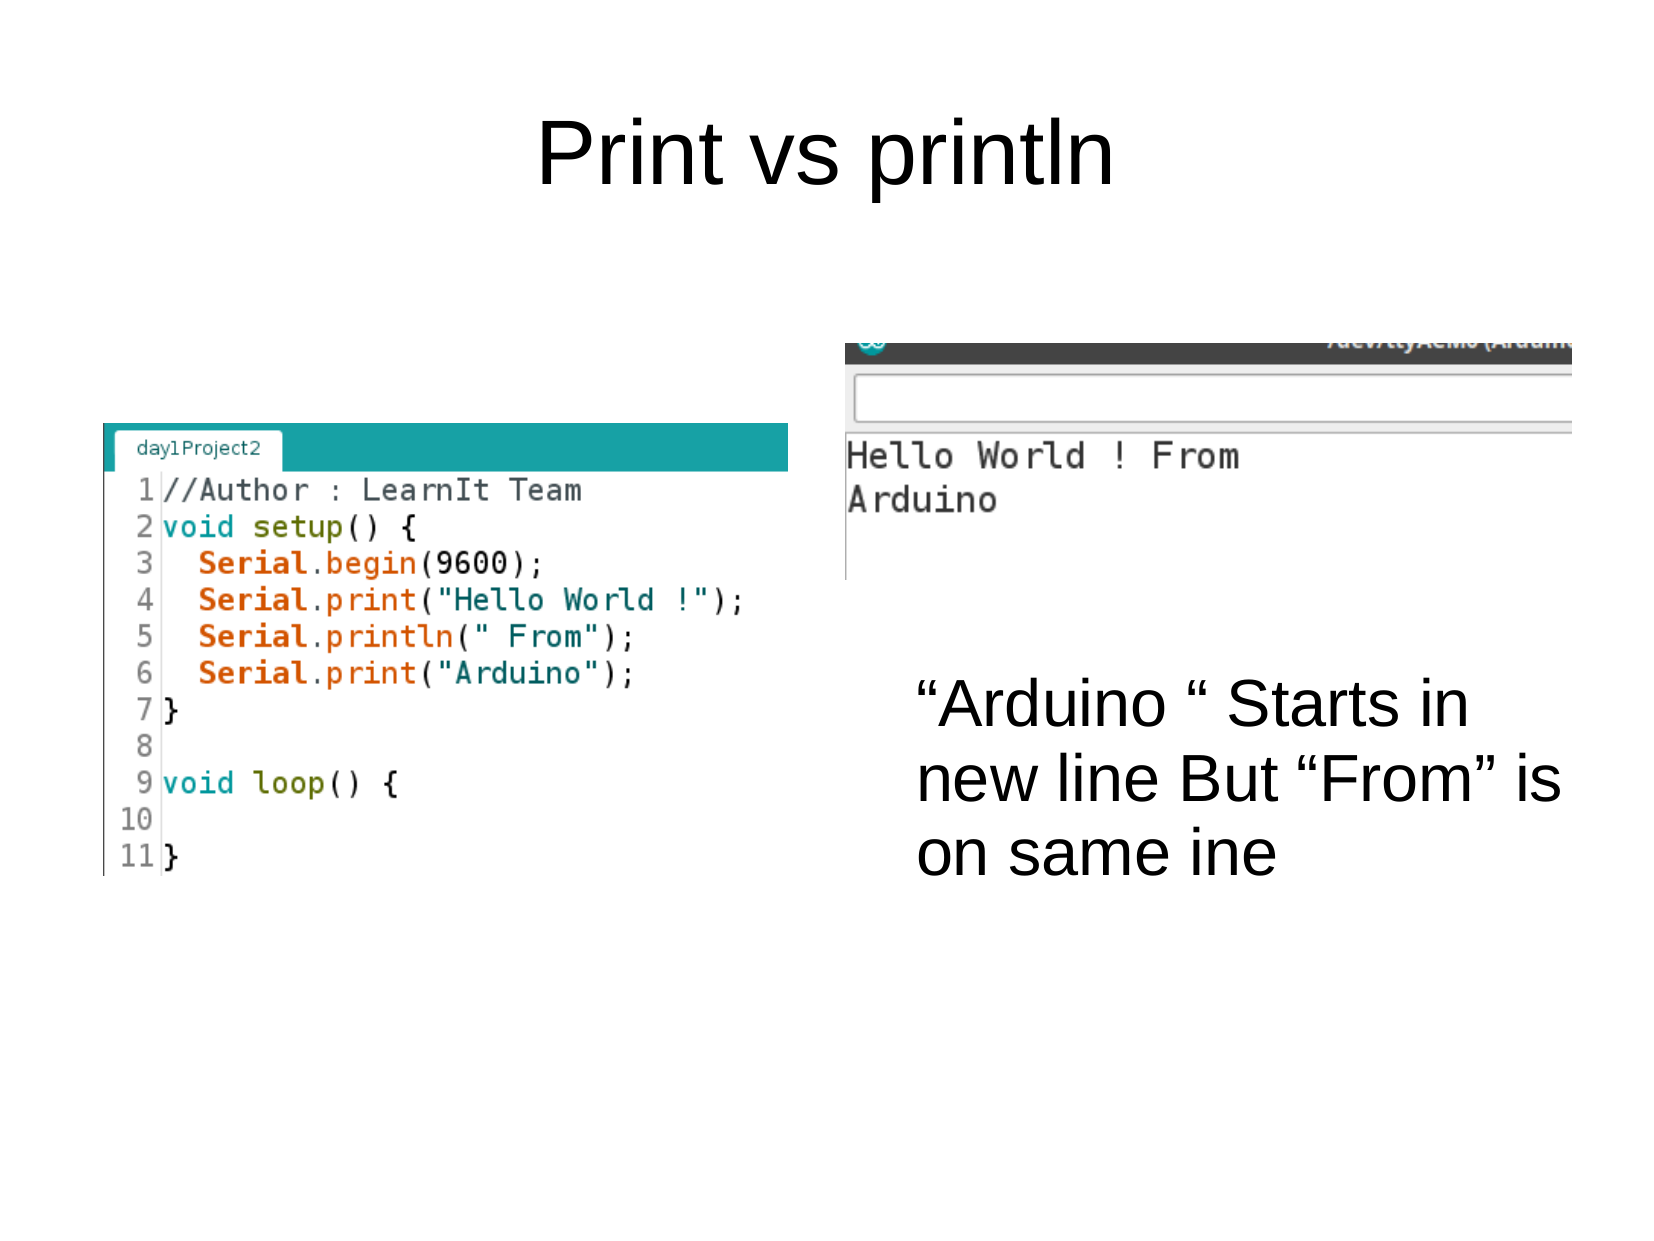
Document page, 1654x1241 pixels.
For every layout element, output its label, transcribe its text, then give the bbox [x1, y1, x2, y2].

picture [103, 423, 788, 876]
list “Arduino “ Starts in new line But “From” is on same ine [845, 665, 1572, 1009]
picture [845, 343, 1572, 580]
title Print vs println [82, 49, 1571, 257]
